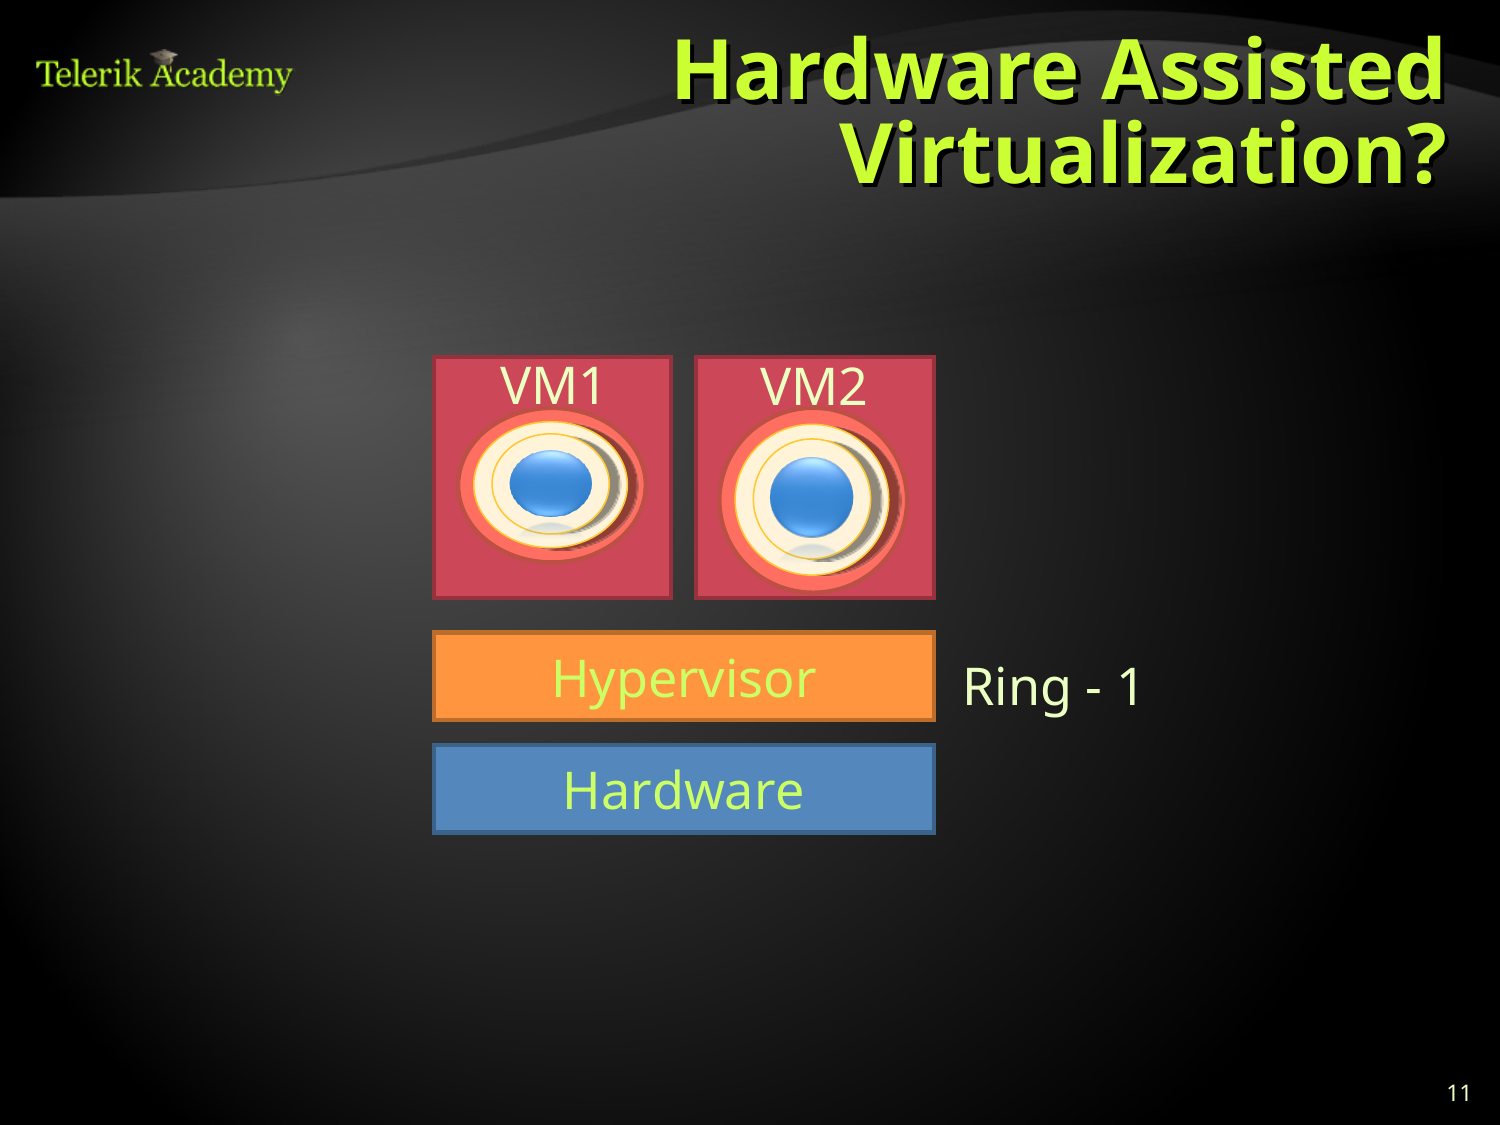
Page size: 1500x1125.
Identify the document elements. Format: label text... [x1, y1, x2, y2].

text_box VM1 [485, 344, 624, 423]
text_box [433, 357, 672, 599]
text_box Hardware [433, 744, 934, 833]
text_box [696, 357, 934, 599]
text_box Hypervisor [433, 632, 934, 720]
picture [0, 0, 1500, 1125]
text_box VM2 [745, 345, 884, 424]
title Hardware Assisted Virtualization? [299, 9, 1463, 225]
text_box <number> [1412, 1074, 1488, 1113]
text_box Ring - 1 [947, 645, 1161, 724]
